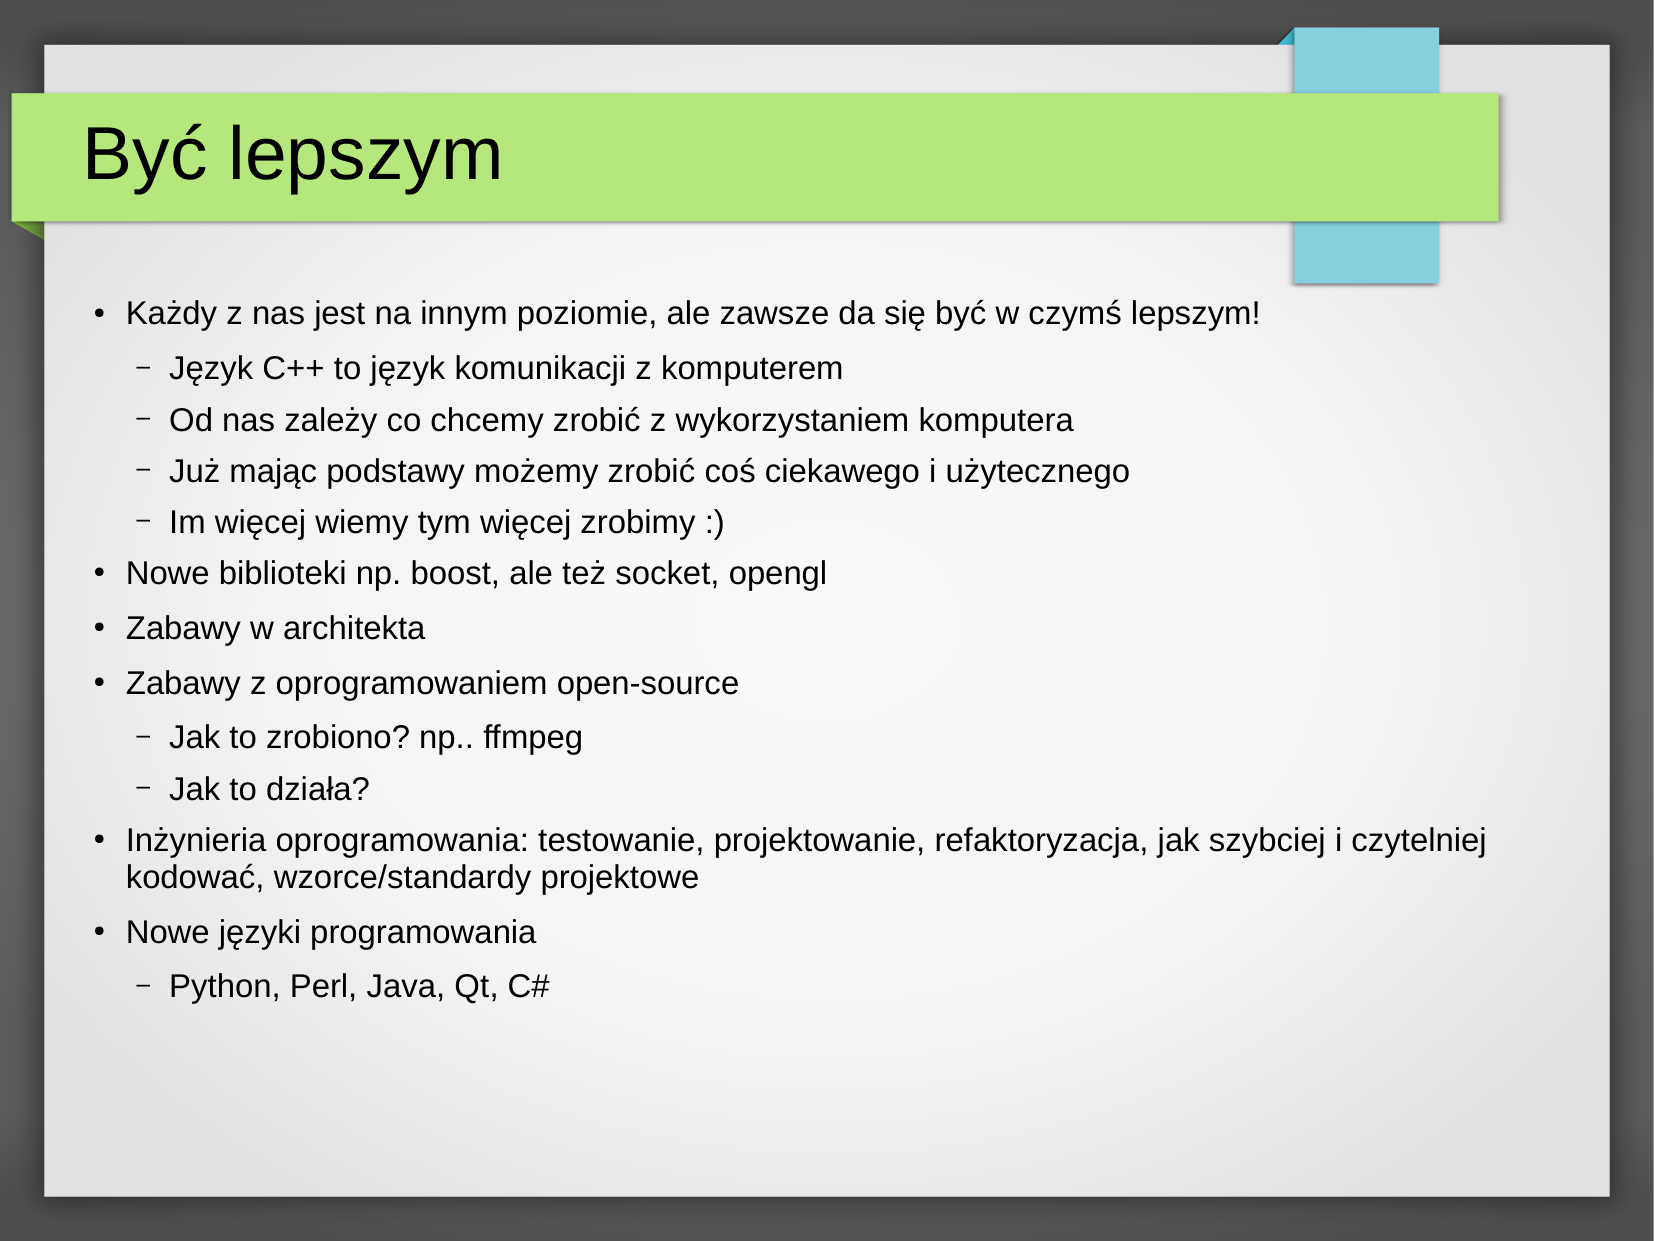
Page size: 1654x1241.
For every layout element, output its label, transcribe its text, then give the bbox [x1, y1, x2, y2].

picture [0, 0, 1654, 1241]
title Być lepszym [82, 94, 1264, 213]
list Każdy z nas jest na innym poziomie, ale zawsze da się być w czymś lepszym! Język C++ to język komunikacji z komputerem Od nas zależy co chcemy zrobić z wykorzystaniem komputera Już mając podstawy możemy zrobić coś ciekawego i użytecznego Im więcej wiemy tym więcej zrobimy :) Nowe biblioteki np. boost, ale też socket, opengl Zabawy w architekta Zabawy z oprogramowaniem open-source Jak to zrobiono? np.. ffmpeg Jak to działa? Inżynieria oprogramowania: testowanie, projektowanie, refaktoryzacja, jak szybciej i czytelniej kodować, wzorce/standardy projektowe Nowe języki programowania Python, Perl, Java, Qt, C# [82, 295, 1571, 1015]
